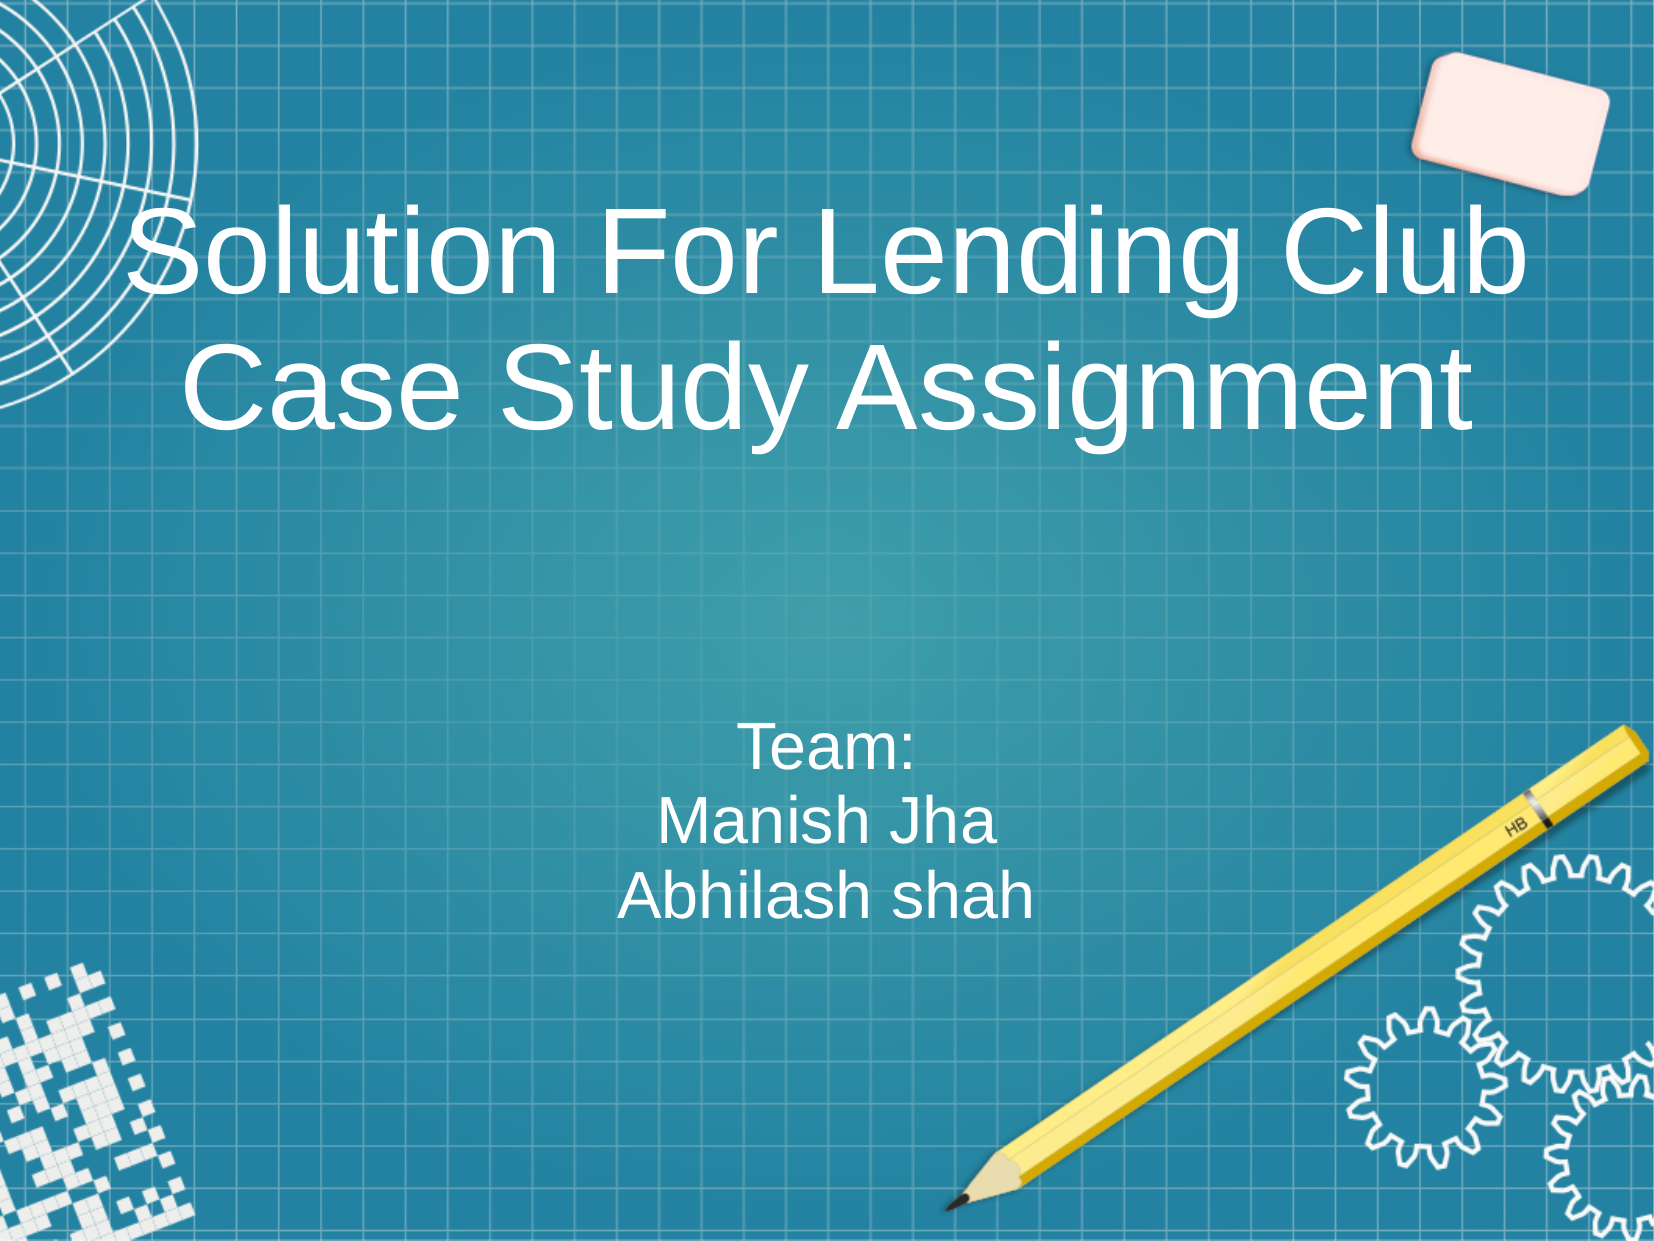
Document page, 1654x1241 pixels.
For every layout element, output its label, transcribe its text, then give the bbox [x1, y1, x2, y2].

title Solution For Lending Club Case Study Assignment [82, 177, 1571, 461]
picture [0, 0, 1654, 1241]
subtitle Team: Manish Jha Abhilash shah [82, 519, 1571, 1123]
